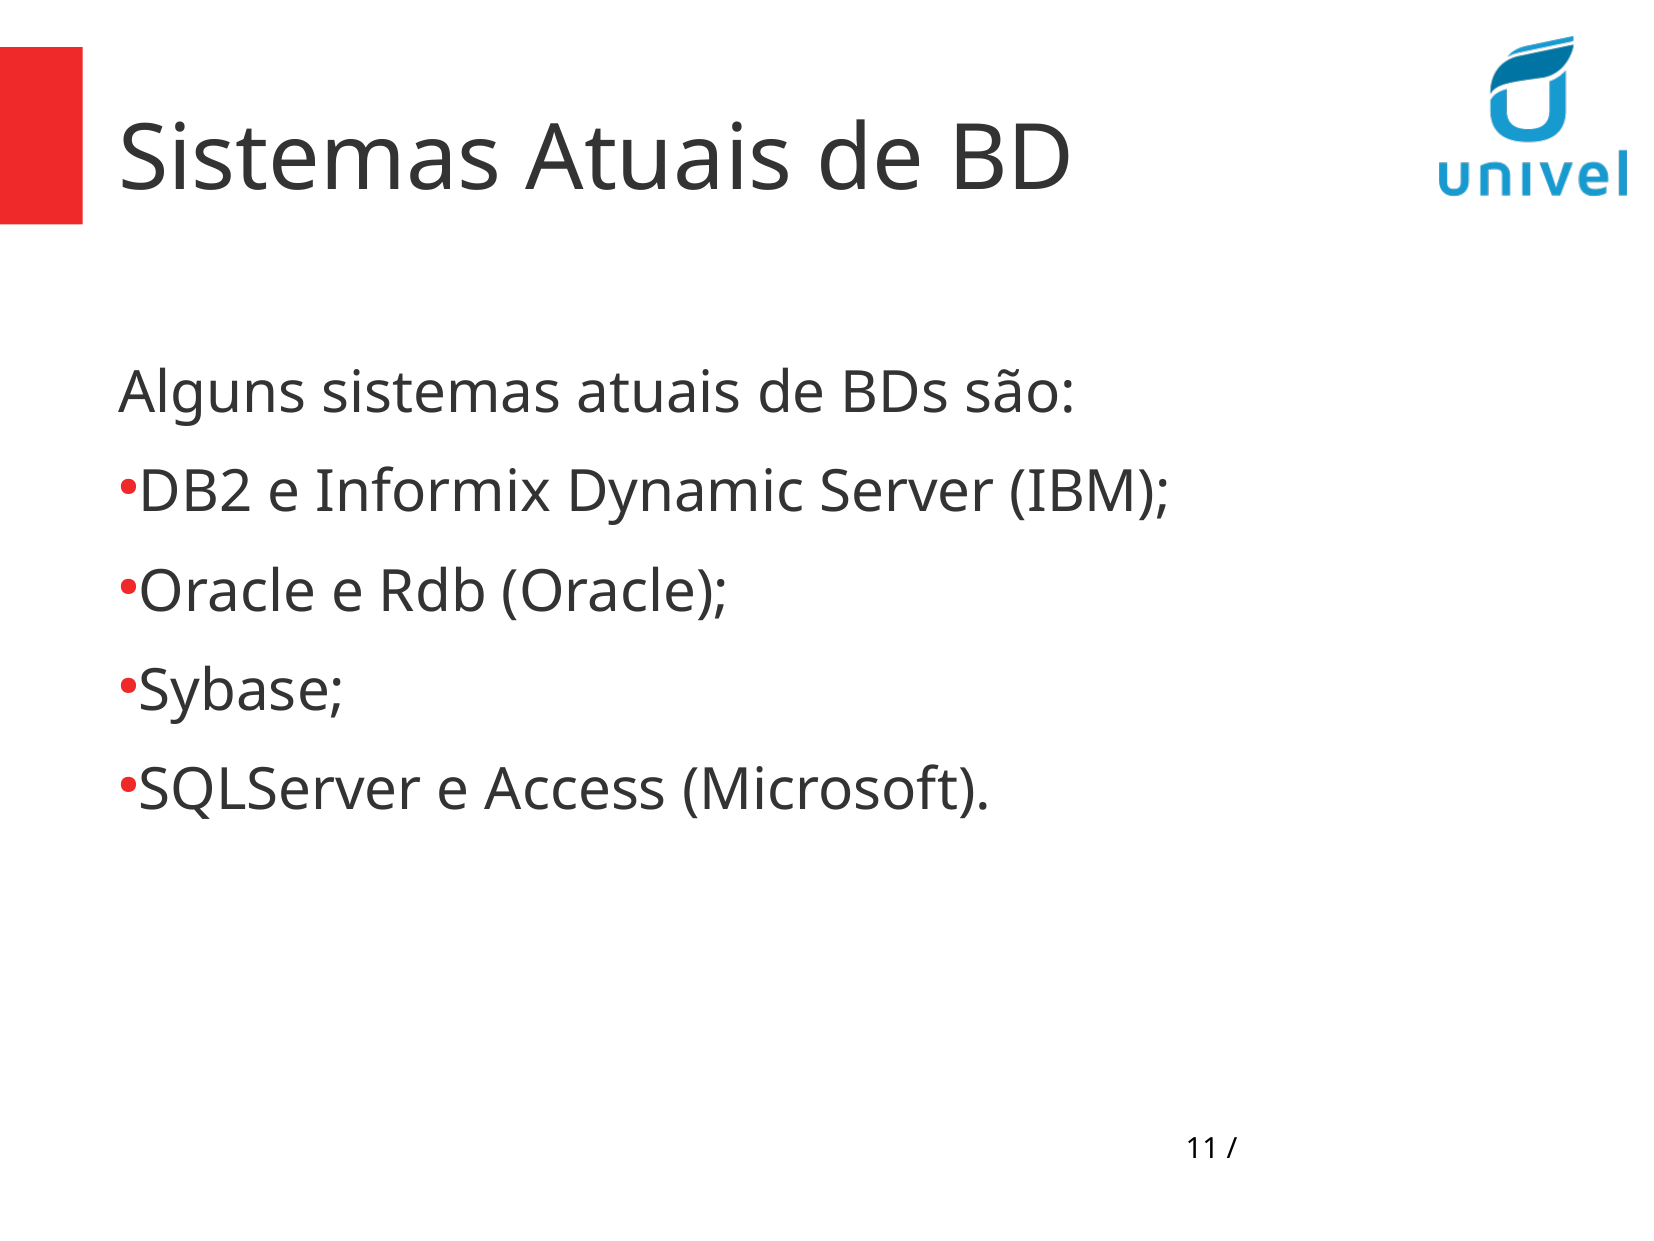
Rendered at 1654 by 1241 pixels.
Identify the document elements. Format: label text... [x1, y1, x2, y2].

list Alguns sistemas atuais de BDs são: DB2 e Informix Dynamic Server (IBM); Oracle e Rdb (Oracle); Sybase; SQLServer e Access (Microsoft). [118, 354, 1536, 1074]
text_box / [1185, 1129, 1571, 1216]
title Sistemas Atuais de BD [118, 49, 1571, 257]
